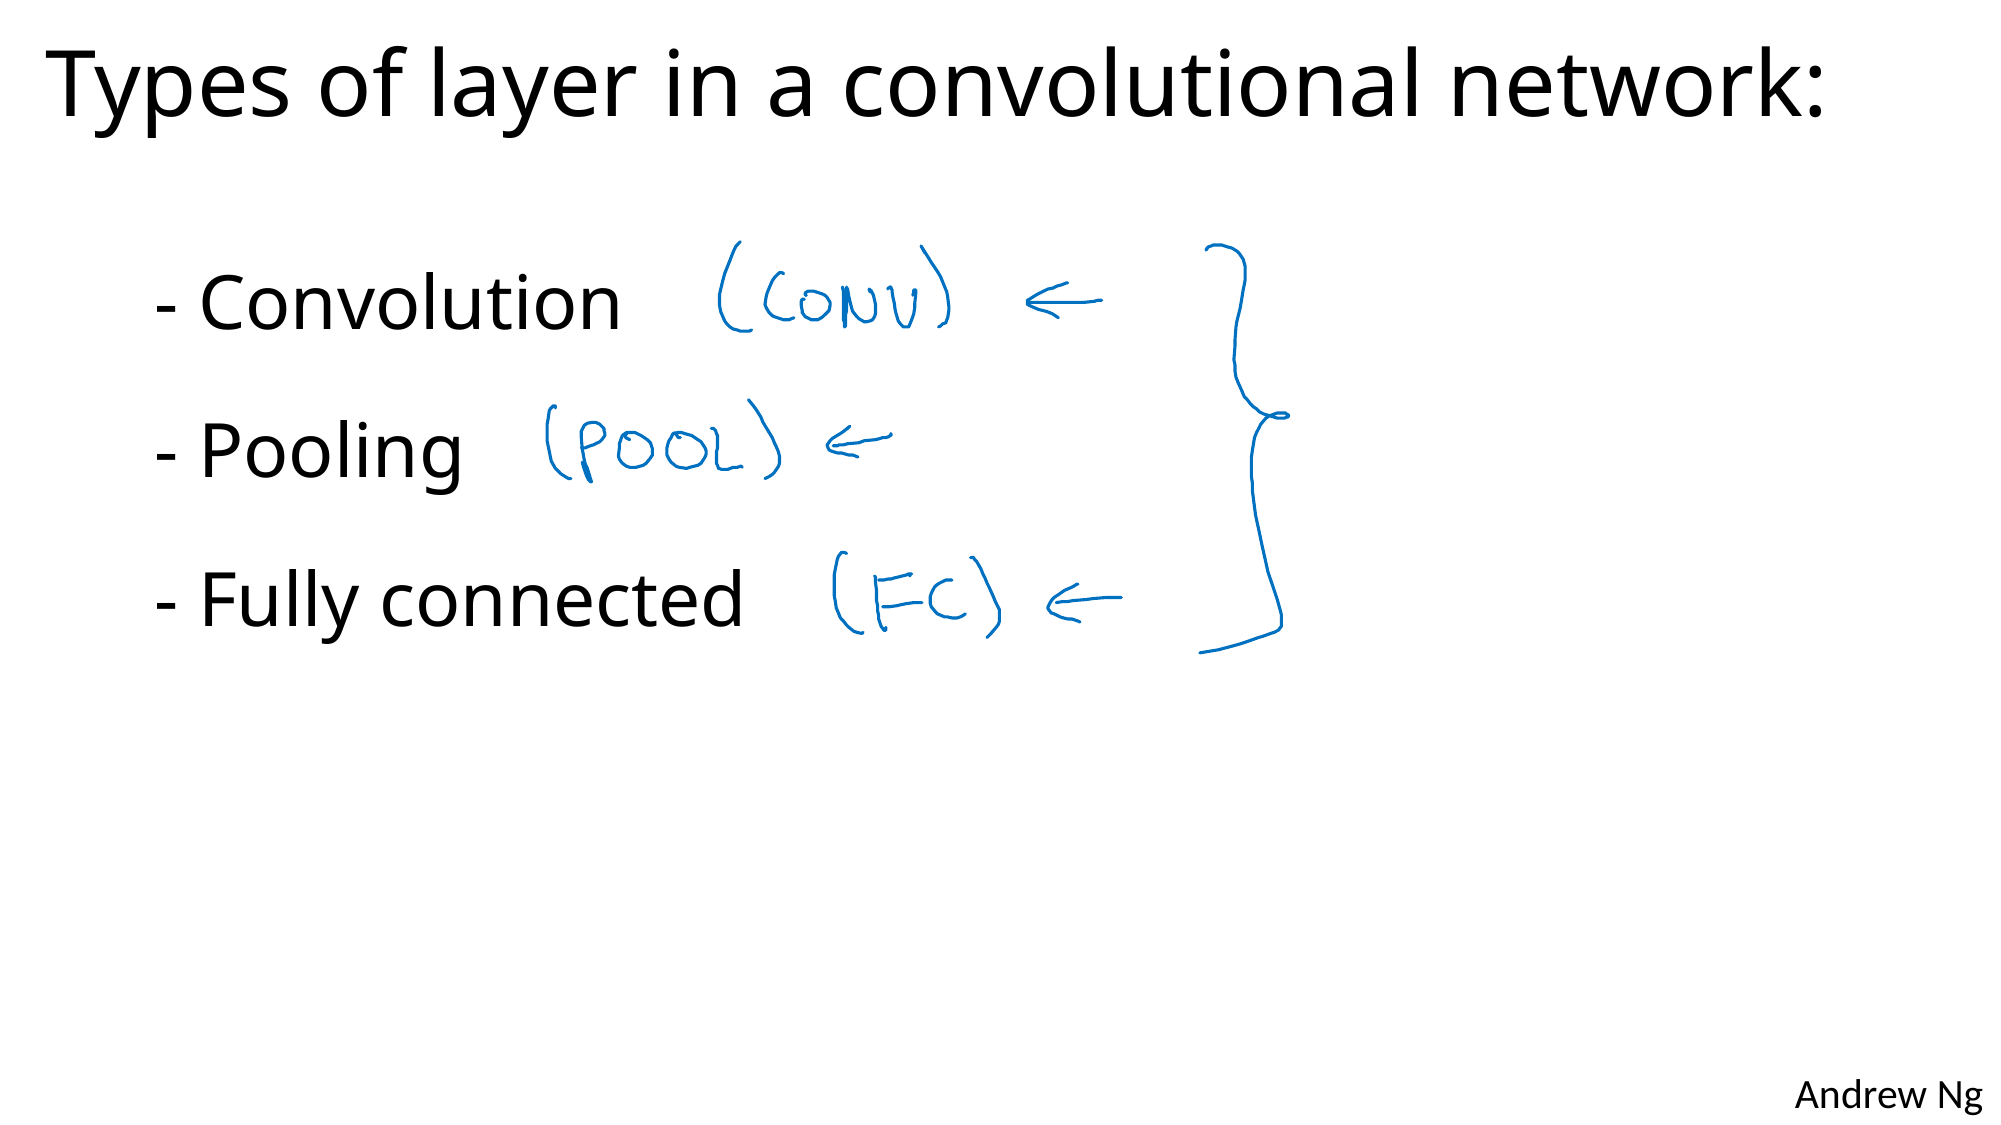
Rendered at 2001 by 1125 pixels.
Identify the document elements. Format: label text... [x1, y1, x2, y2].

text_box - Convolution [139, 247, 543, 354]
text_box - Pooling [139, 395, 543, 502]
text_box - Fully connected [139, 543, 543, 650]
picture [543, 238, 1292, 657]
title Types of layer in a convolutional network: [30, 29, 1905, 248]
